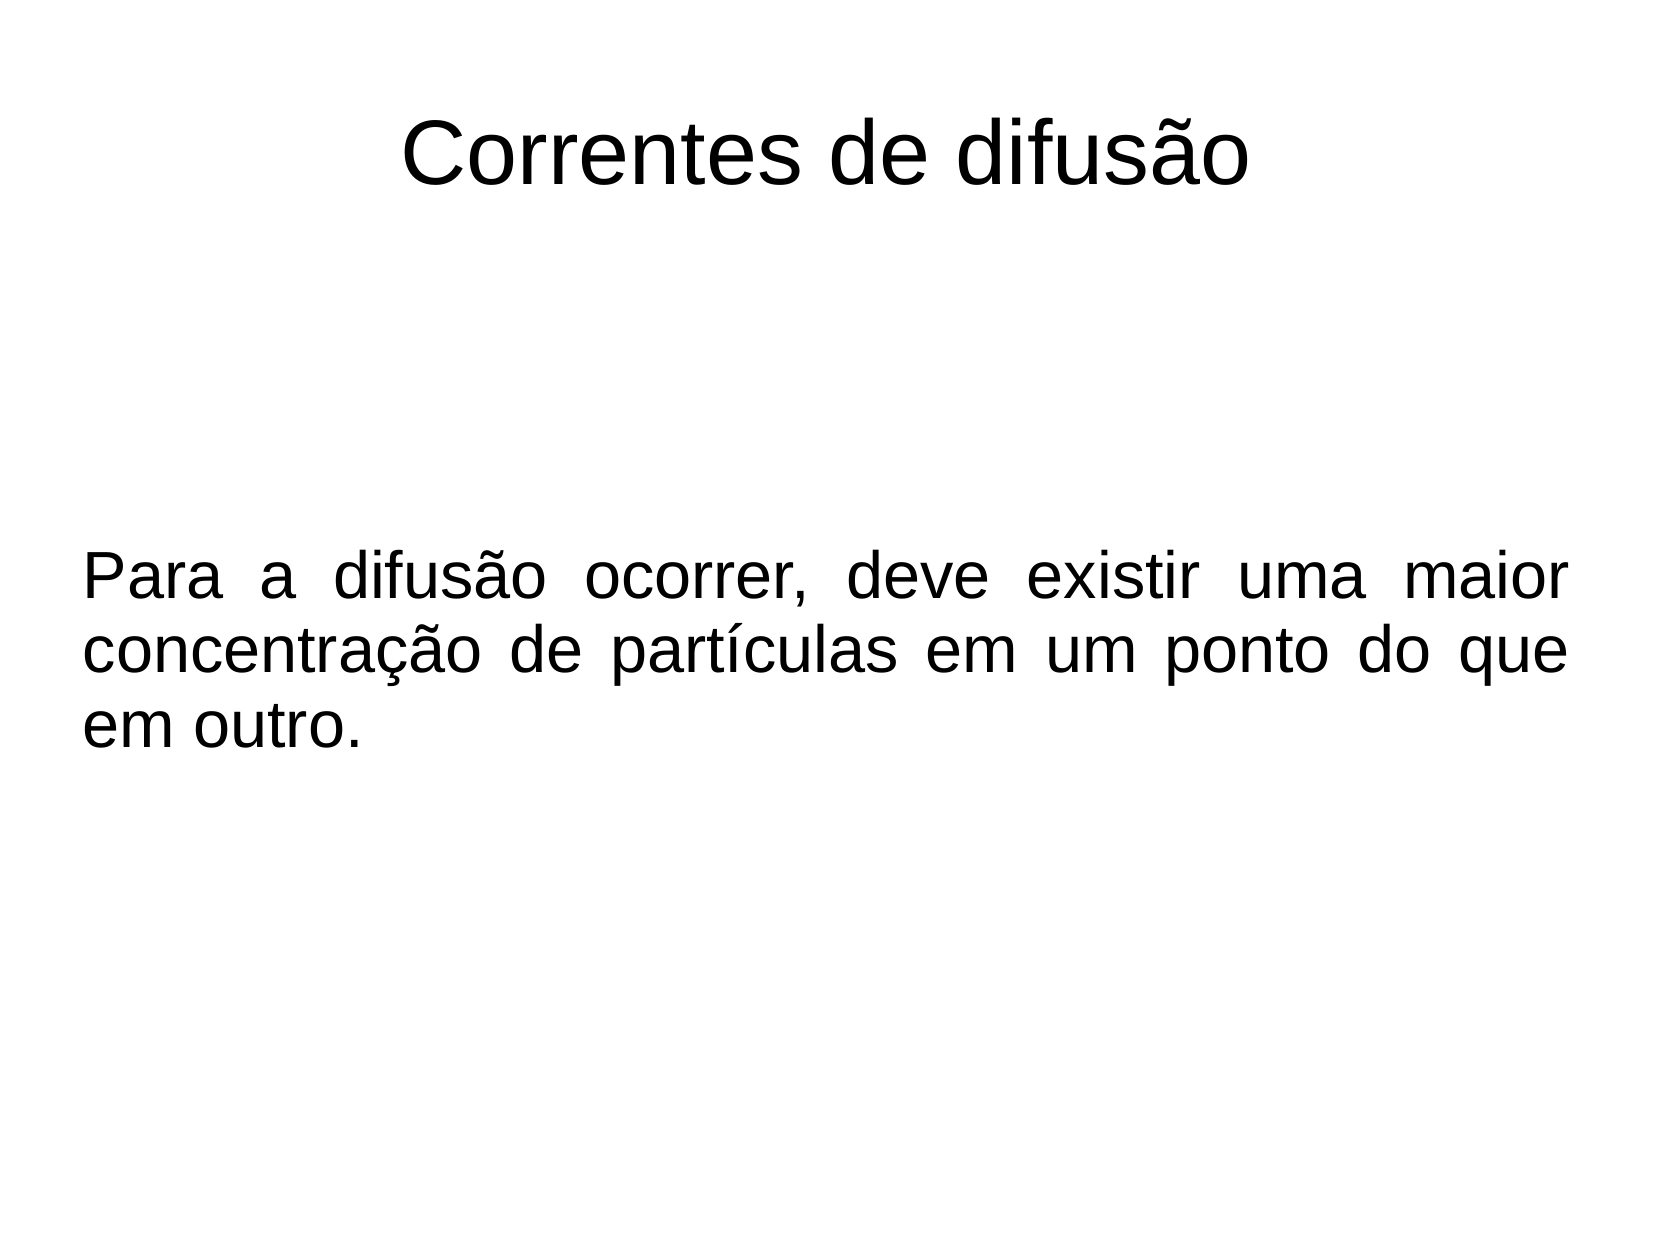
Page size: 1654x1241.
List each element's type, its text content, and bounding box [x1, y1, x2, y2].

title Correntes de difusão [82, 49, 1571, 257]
subtitle Para a difusão ocorrer, deve existir uma maior concentração de partículas em um ponto do que em outro. [82, 290, 1571, 1010]
